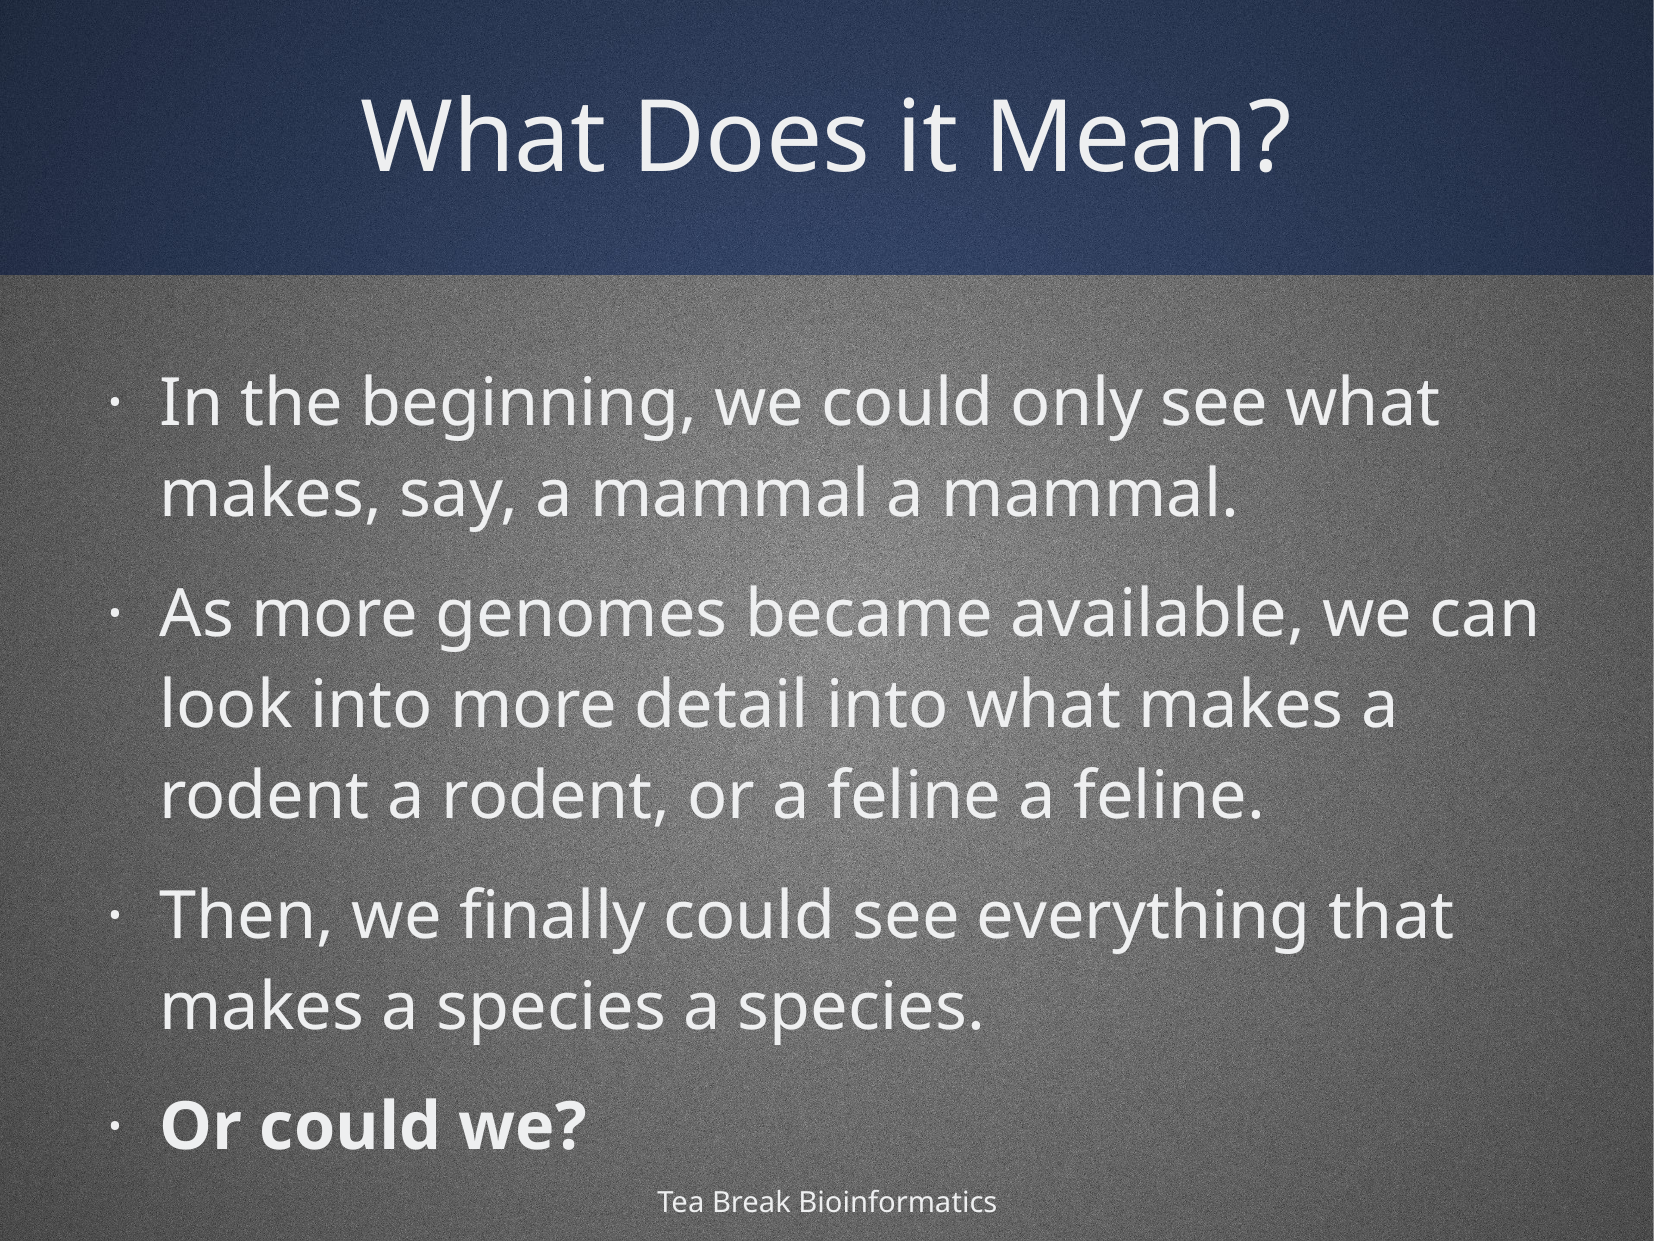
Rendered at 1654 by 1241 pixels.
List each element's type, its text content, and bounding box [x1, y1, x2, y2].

picture [0, 0, 1654, 1241]
title What Does it Mean? [88, 29, 1565, 237]
list In the beginning, we could only see what makes, say, a mammal a mammal. As more genomes became available, we can look into more detail into what makes a rodent a rodent, or a feline a feline. Then, we finally could see everything that makes a species a species. Or could we? [88, 354, 1565, 1066]
